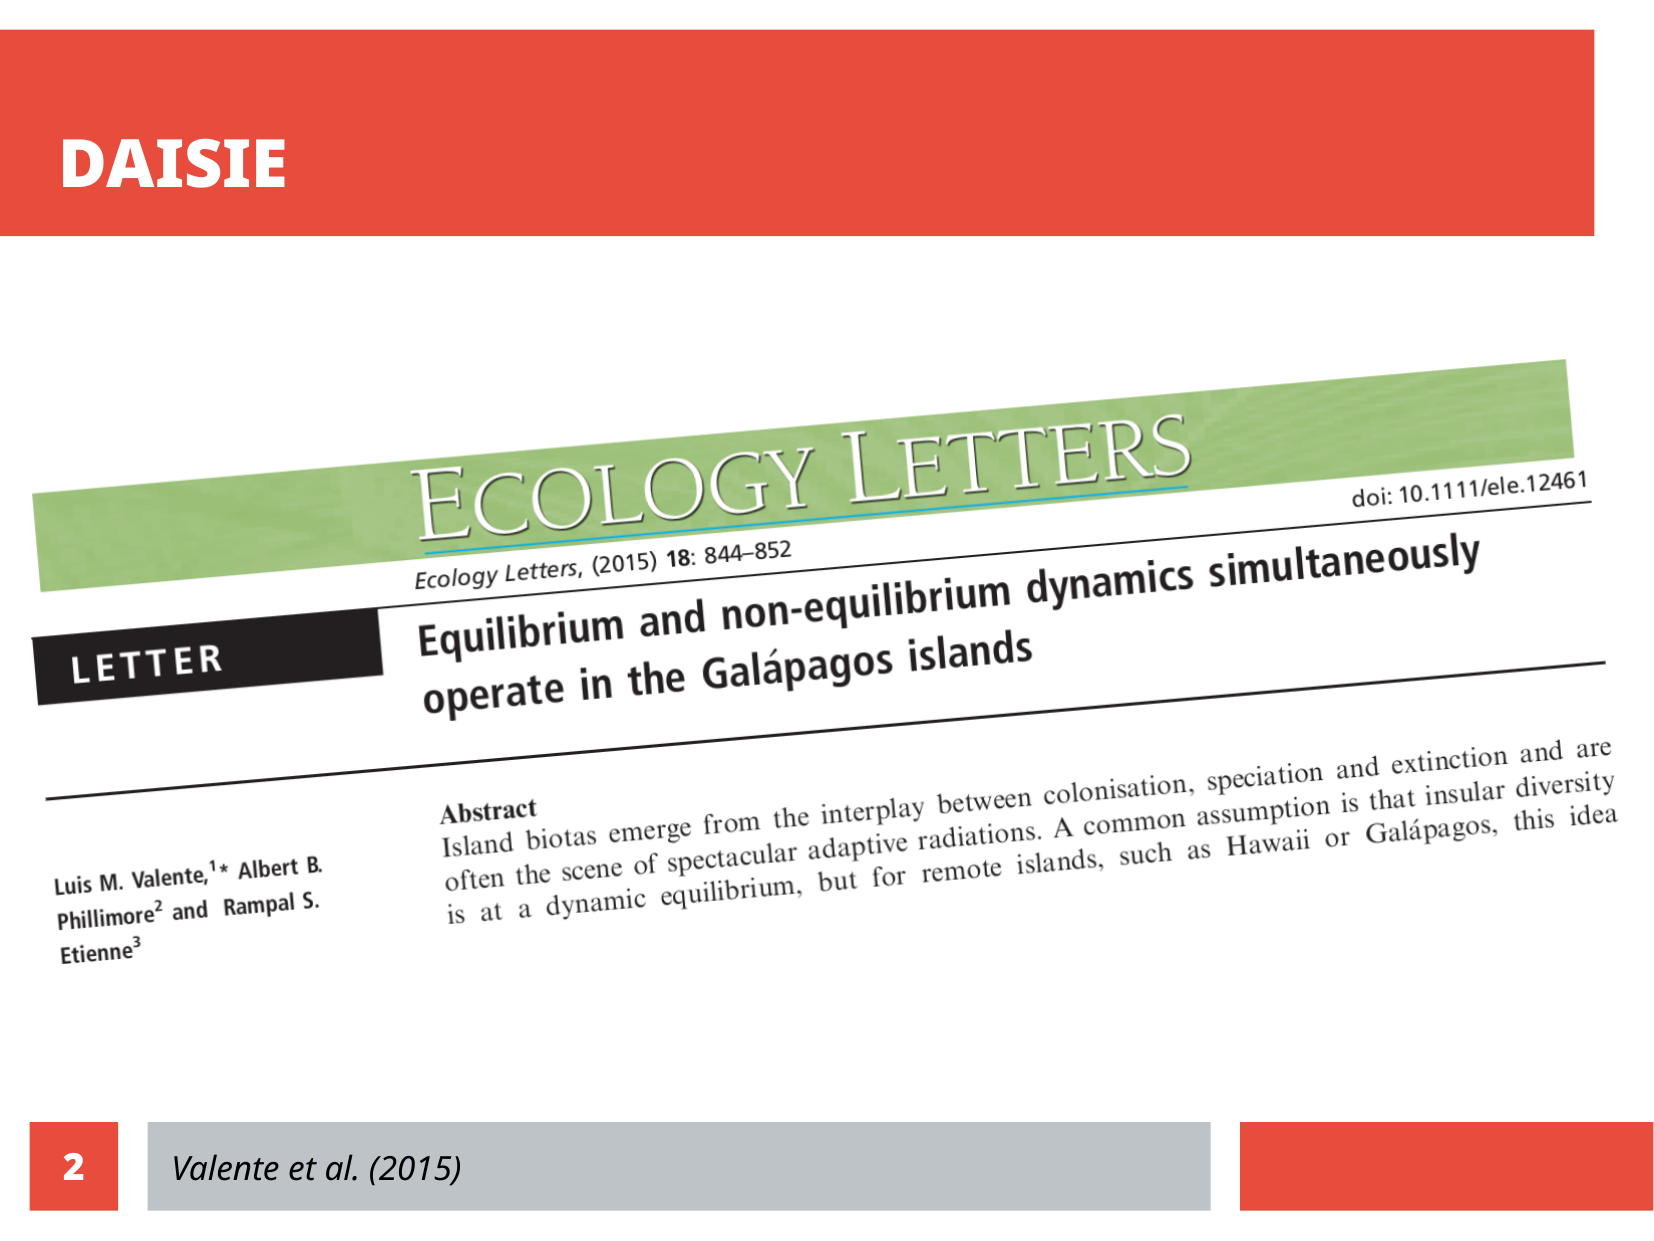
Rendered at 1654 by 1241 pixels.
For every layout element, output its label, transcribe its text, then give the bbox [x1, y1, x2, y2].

text_box Valente et al. (2015) [156, 1137, 528, 1191]
title DAISIE [59, 59, 1595, 207]
picture [12, 344, 1632, 966]
